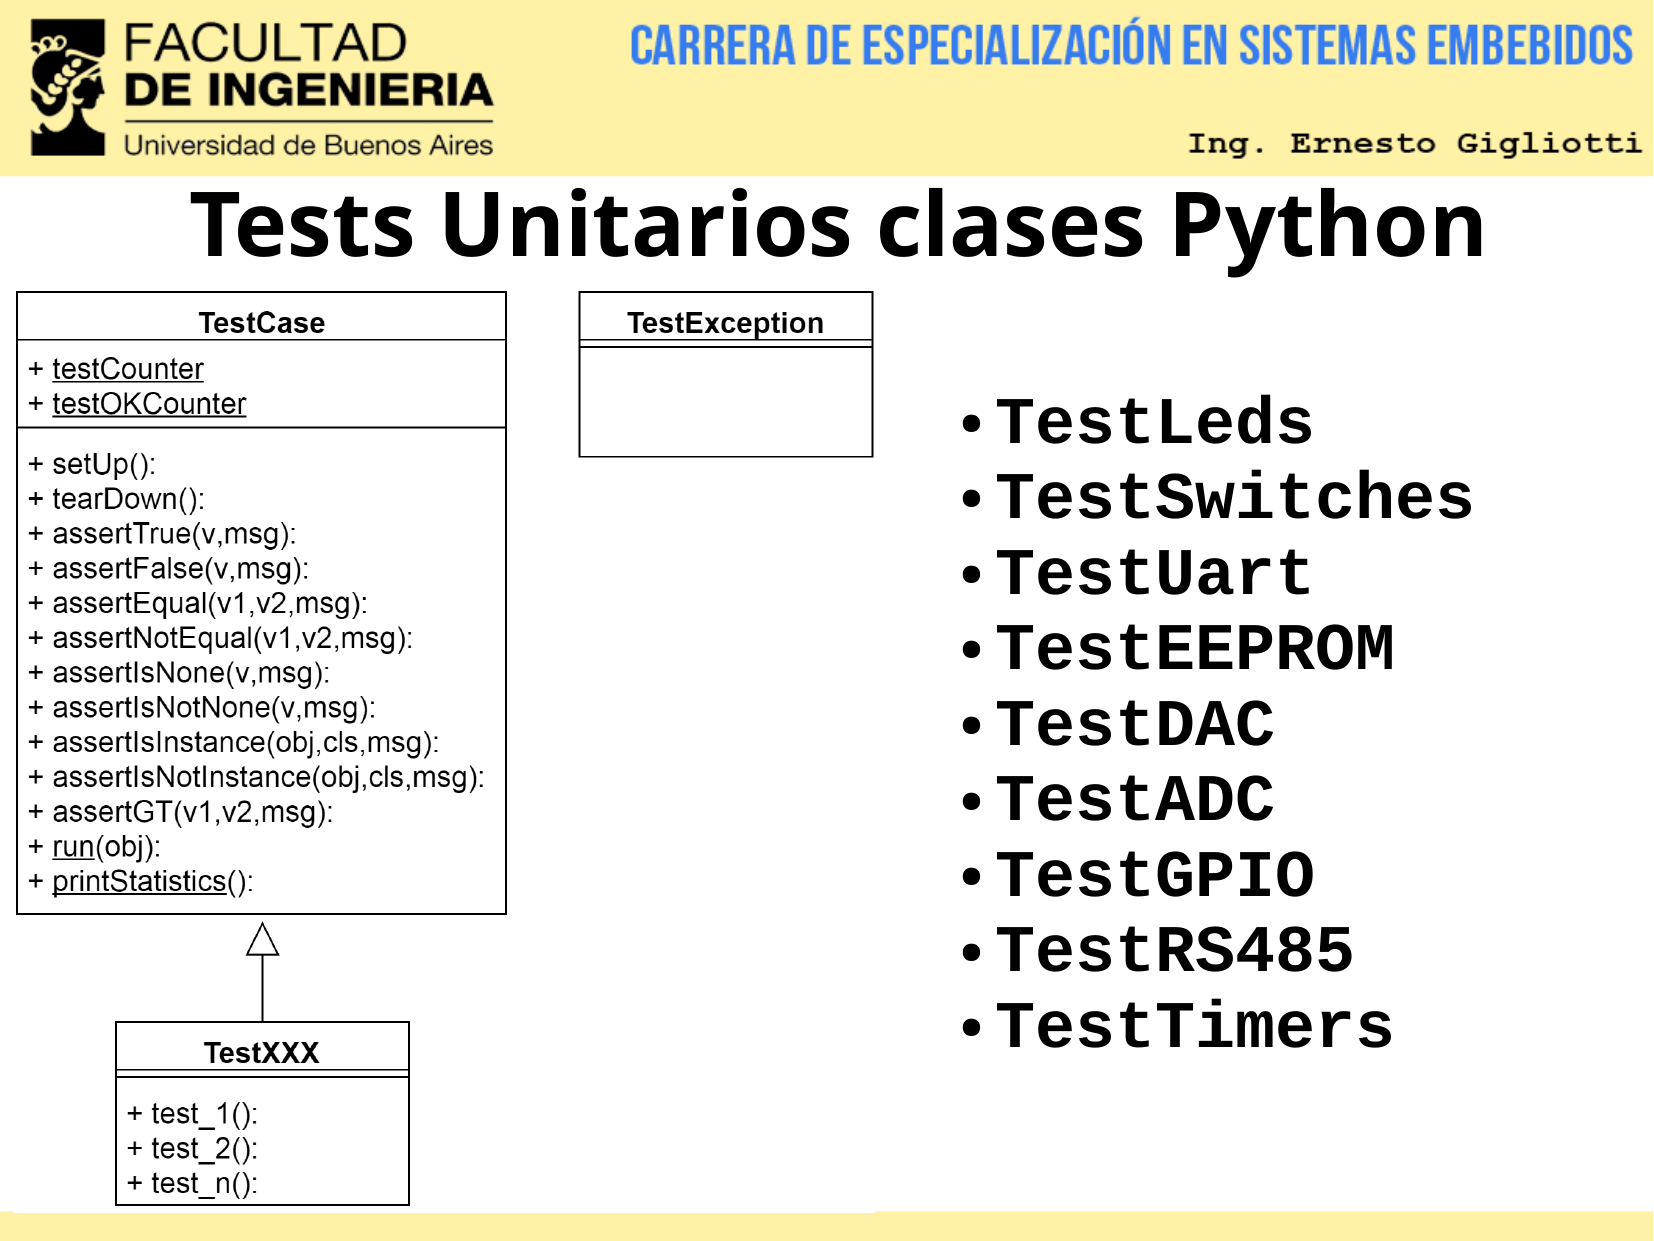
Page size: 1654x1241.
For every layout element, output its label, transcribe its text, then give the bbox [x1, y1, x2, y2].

title Tests Unitarios clases Python [94, 117, 1583, 325]
text_box TestLeds TestSwitches TestUart TestEEPROM TestDAC TestADC TestGPIO TestRS485 TestTimers [874, 380, 1654, 1075]
picture [0, 0, 1654, 1241]
